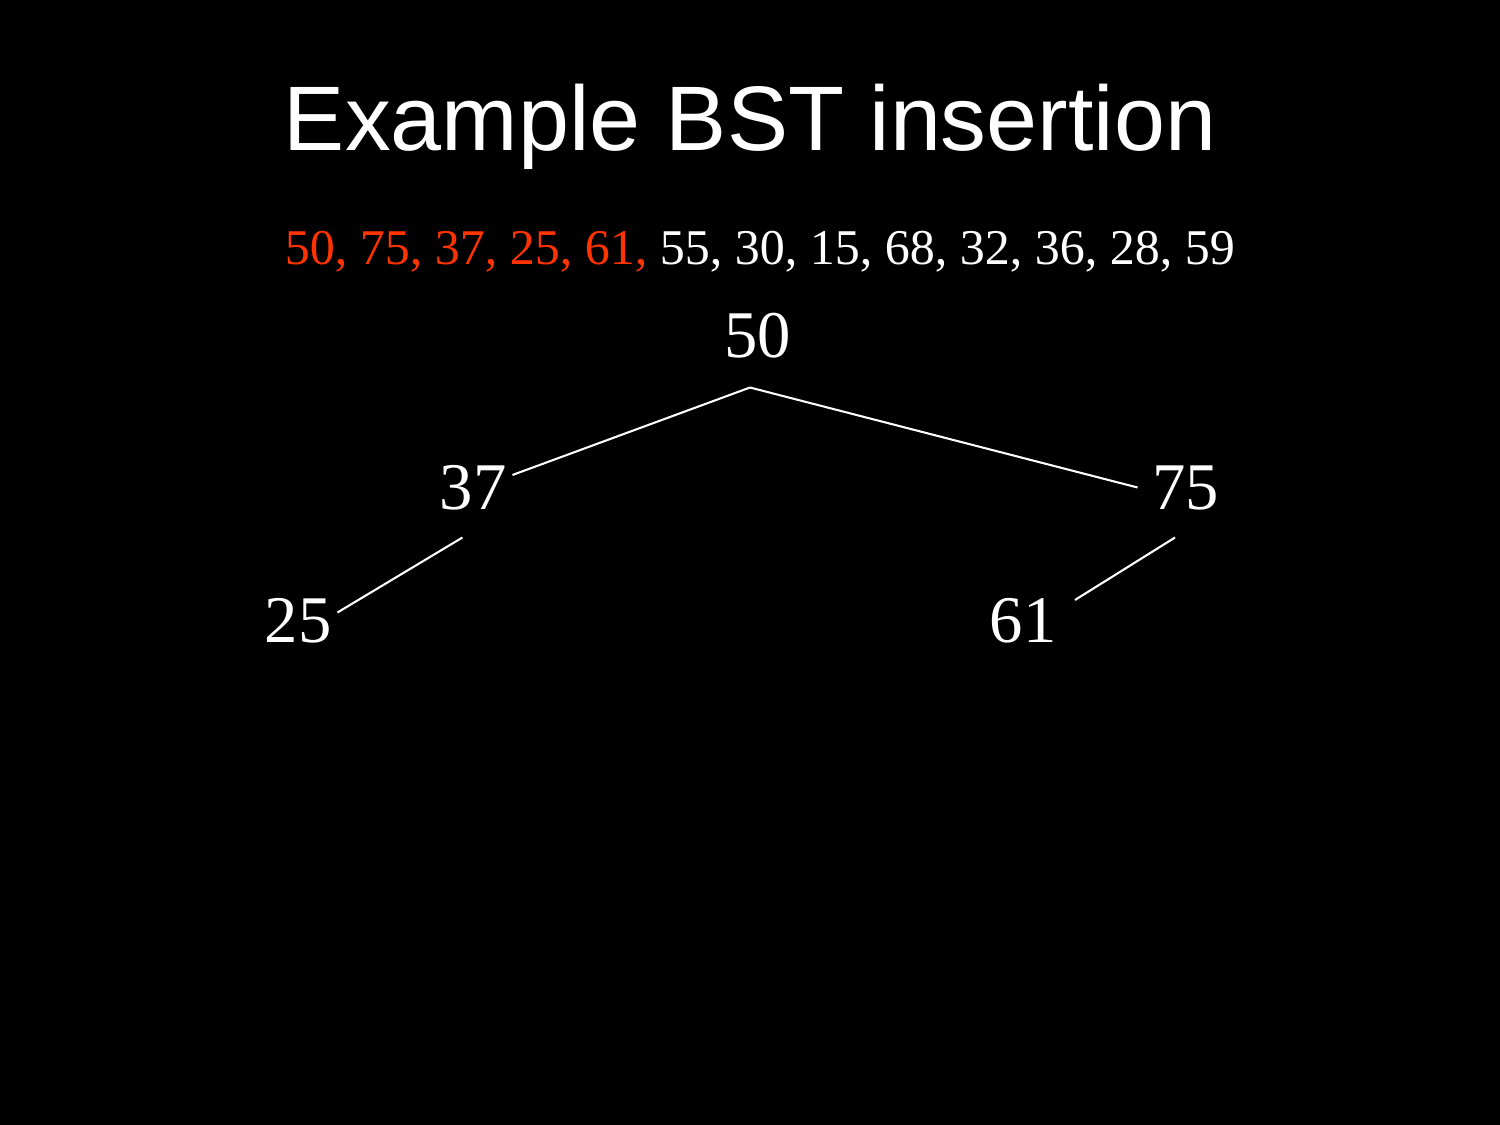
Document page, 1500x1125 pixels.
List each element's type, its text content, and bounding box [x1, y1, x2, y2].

text_box 50 [709, 290, 807, 381]
text_box 75 [1137, 442, 1235, 532]
text_box 25 [250, 574, 347, 665]
text_box 37 [425, 442, 522, 532]
text_box 50, 75, 37, 25, 61, 55, 30, 15, 68, 32, 36, 28, 59 [270, 212, 1250, 284]
title Example BST insertion [22, 50, 1480, 188]
text_box 61 [975, 574, 1072, 665]
